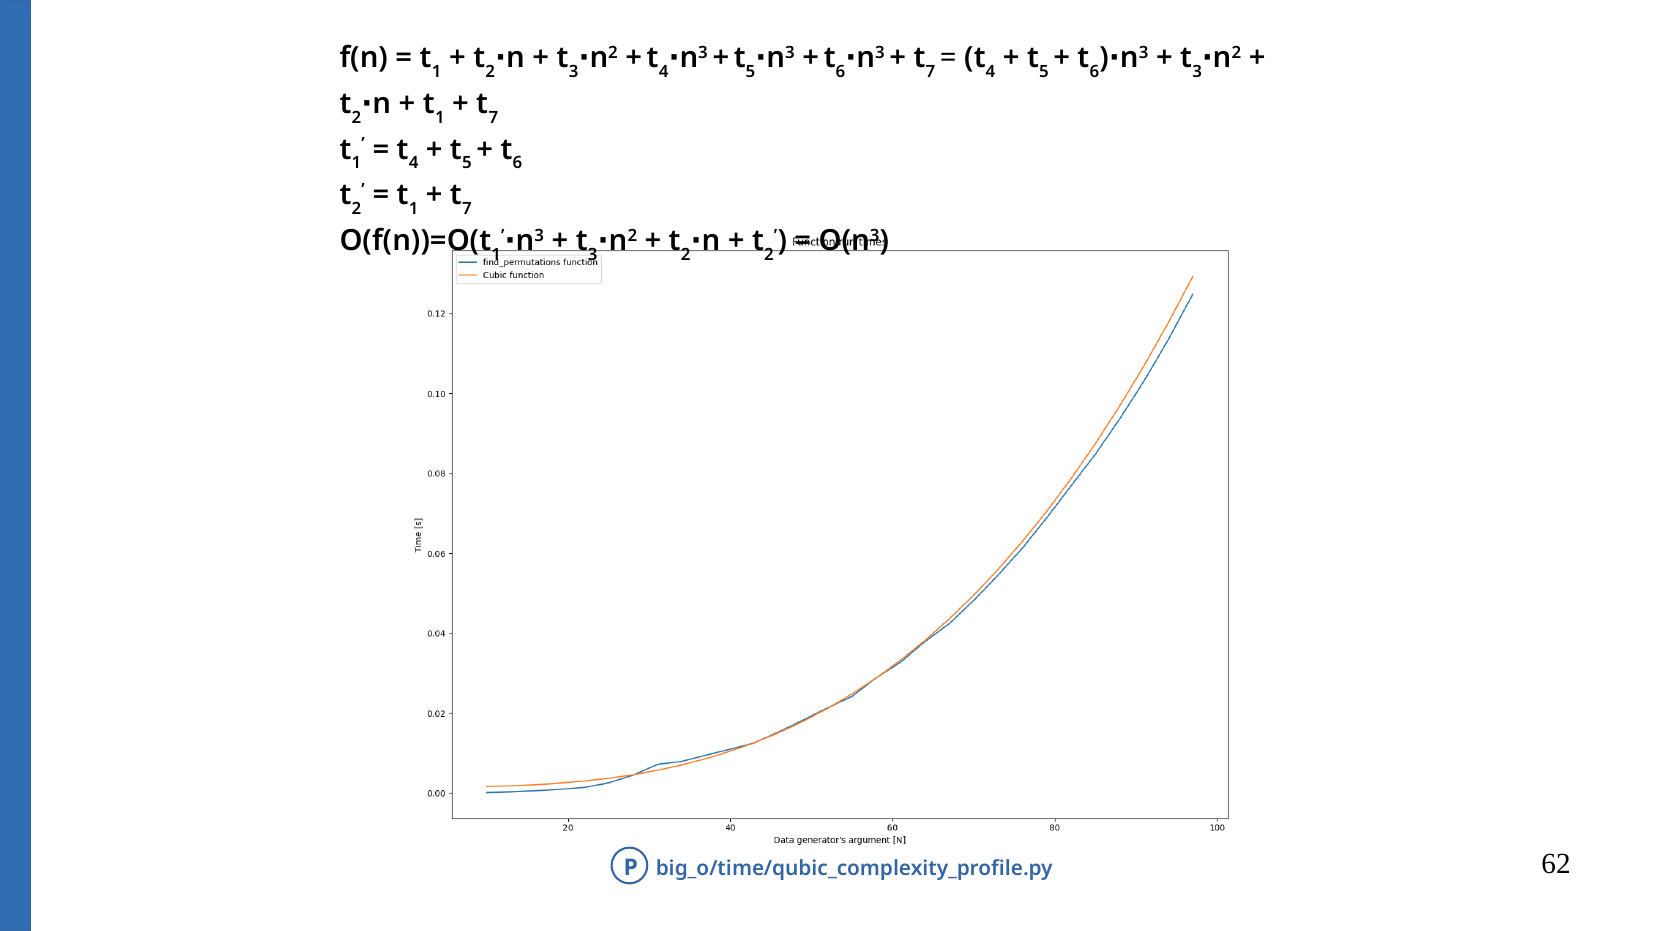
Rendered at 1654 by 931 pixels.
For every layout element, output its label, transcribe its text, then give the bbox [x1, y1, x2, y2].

text_box [0, 0, 31, 931]
text_box f(n) = t1 + t2⋅n + t3⋅n2 + t4⋅n3 + t5⋅n3 + t6⋅n3 + t7 = (t4 + t5 + t6)⋅n3 + t3⋅n2 + t2⋅n + t1 + t7 t1’ = t4 + t5 + t6 t2’ = t1 + t7 O(f(n))=O(t1’⋅n3 + t3⋅n2 + t2⋅n + t2’) = O(n3) [324, 29, 1329, 216]
text_box P [610, 843, 639, 891]
text_box big_o/time/qubic_complexity_profile.py [640, 845, 1104, 887]
picture [326, 216, 1328, 899]
